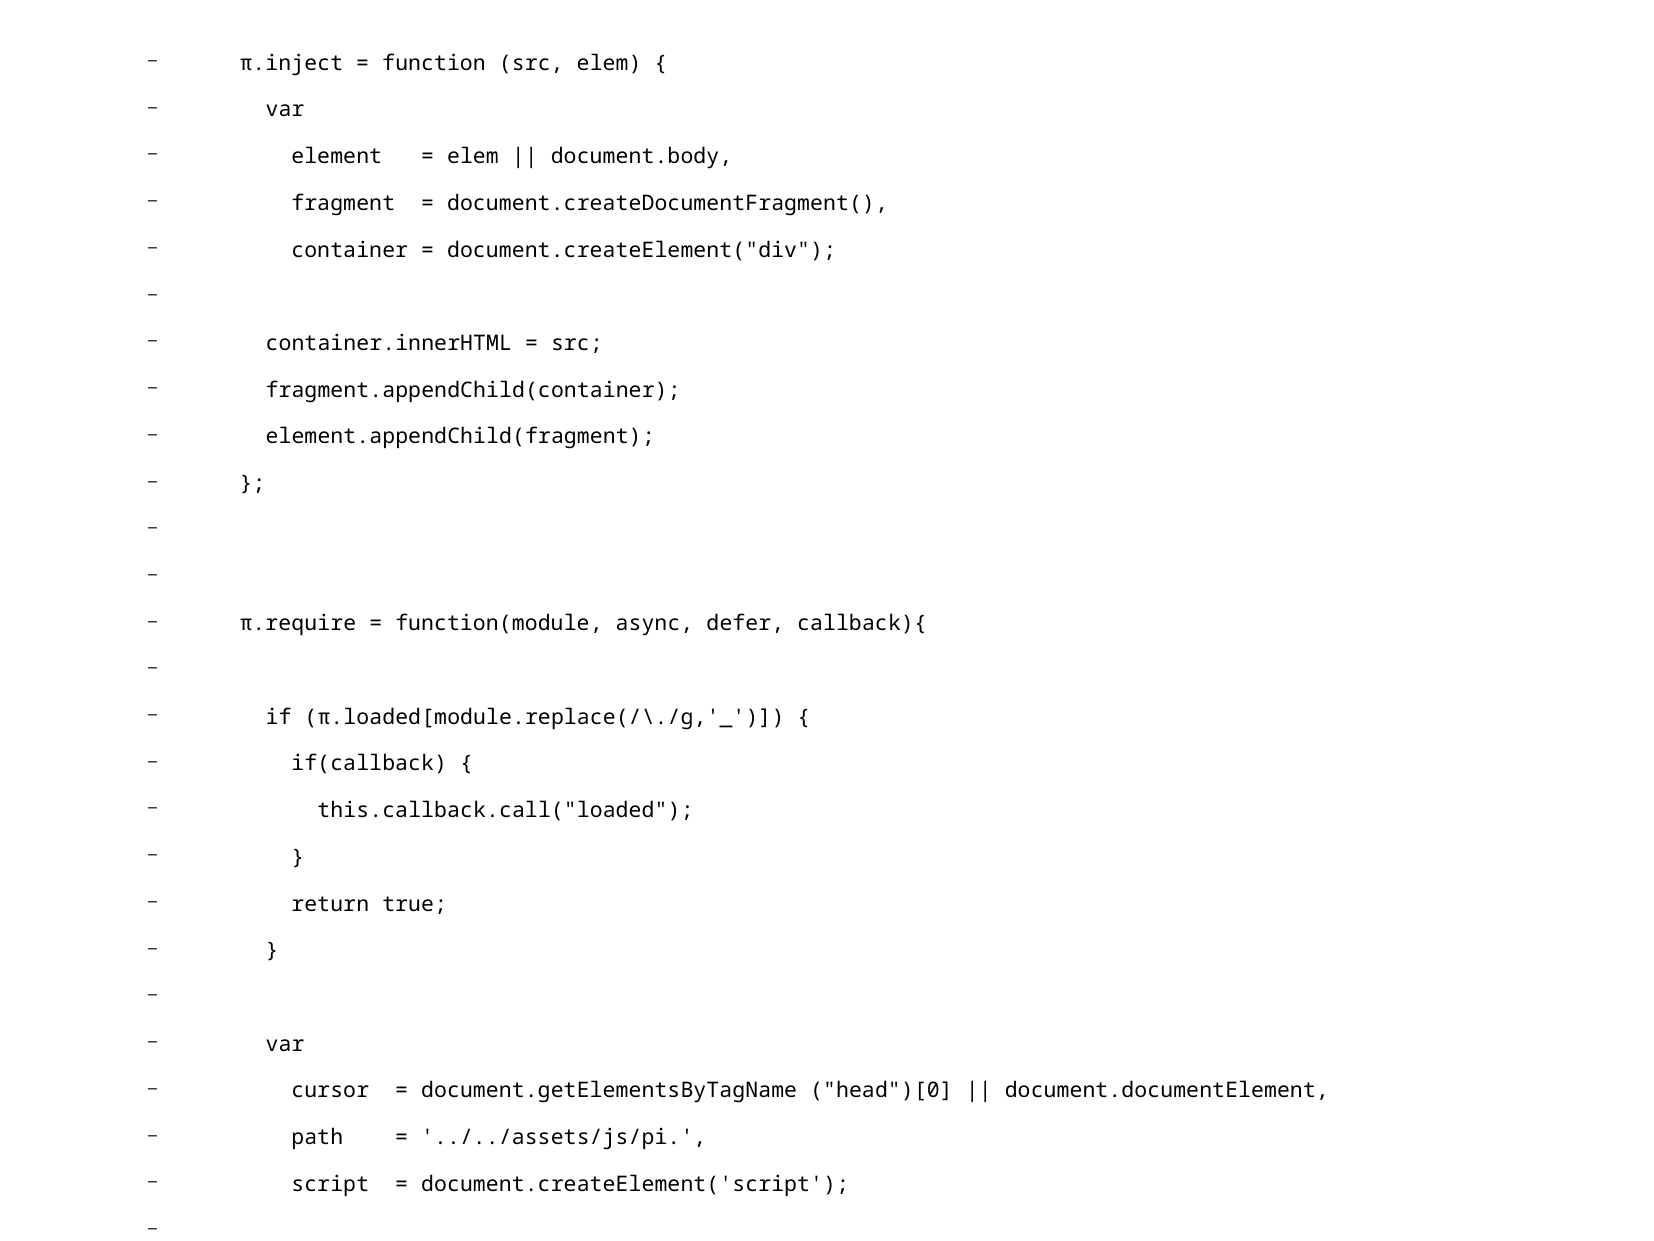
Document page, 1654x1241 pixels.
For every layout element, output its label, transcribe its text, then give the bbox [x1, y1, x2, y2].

list π.inject = function (src, elem) { var element = elem || document.body, fragment = document.createDocumentFragment(), container = document.createElement("div"); container.innerHTML = src; fragment.appendChild(container); element.appendChild(fragment); }; π.require = function(module, async, defer, callback){ if (π.loaded[module.replace(/\./g,'_')]) { if(callback) { this.callback.call("loaded"); } return true; } var cursor = document.getElementsByTagName ("head")[0] || document.documentElement, path = '../../assets/js/pi.', script = document.createElement('script'); [82, 47, 1571, 1205]
